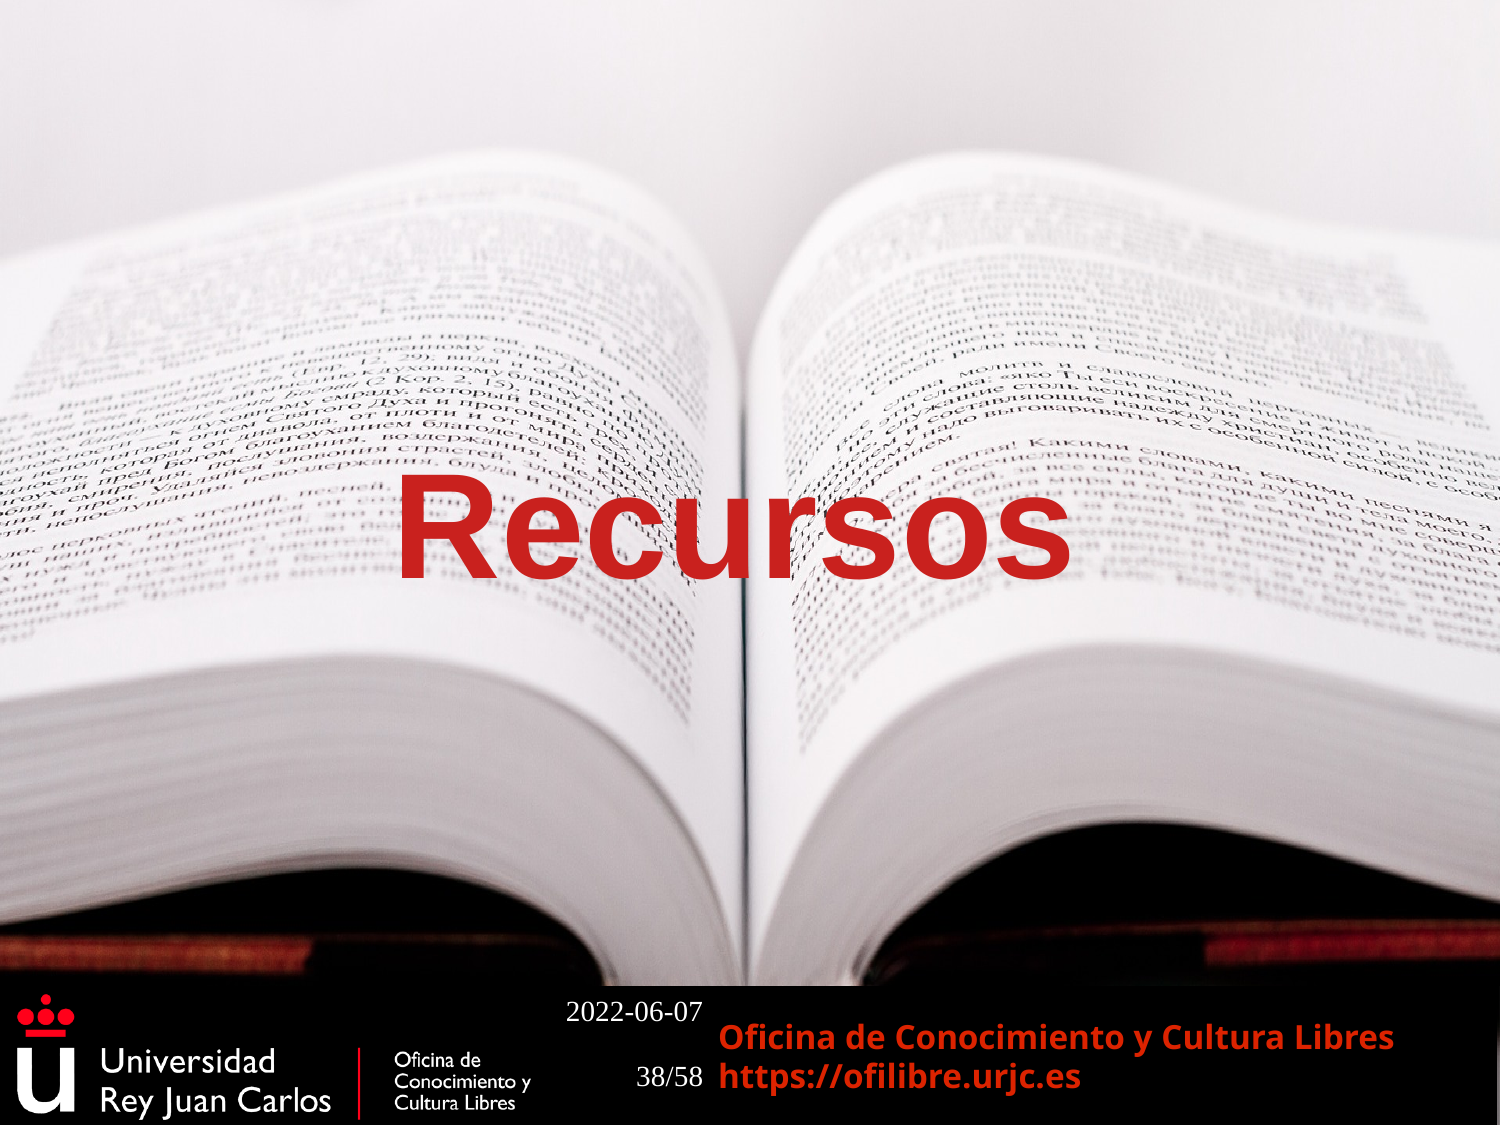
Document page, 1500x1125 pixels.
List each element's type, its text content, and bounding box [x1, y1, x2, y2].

text_box Recursos [120, 435, 1351, 618]
picture [17, 994, 531, 1120]
title [75, 389, 1425, 578]
picture [0, 0, 1500, 1125]
